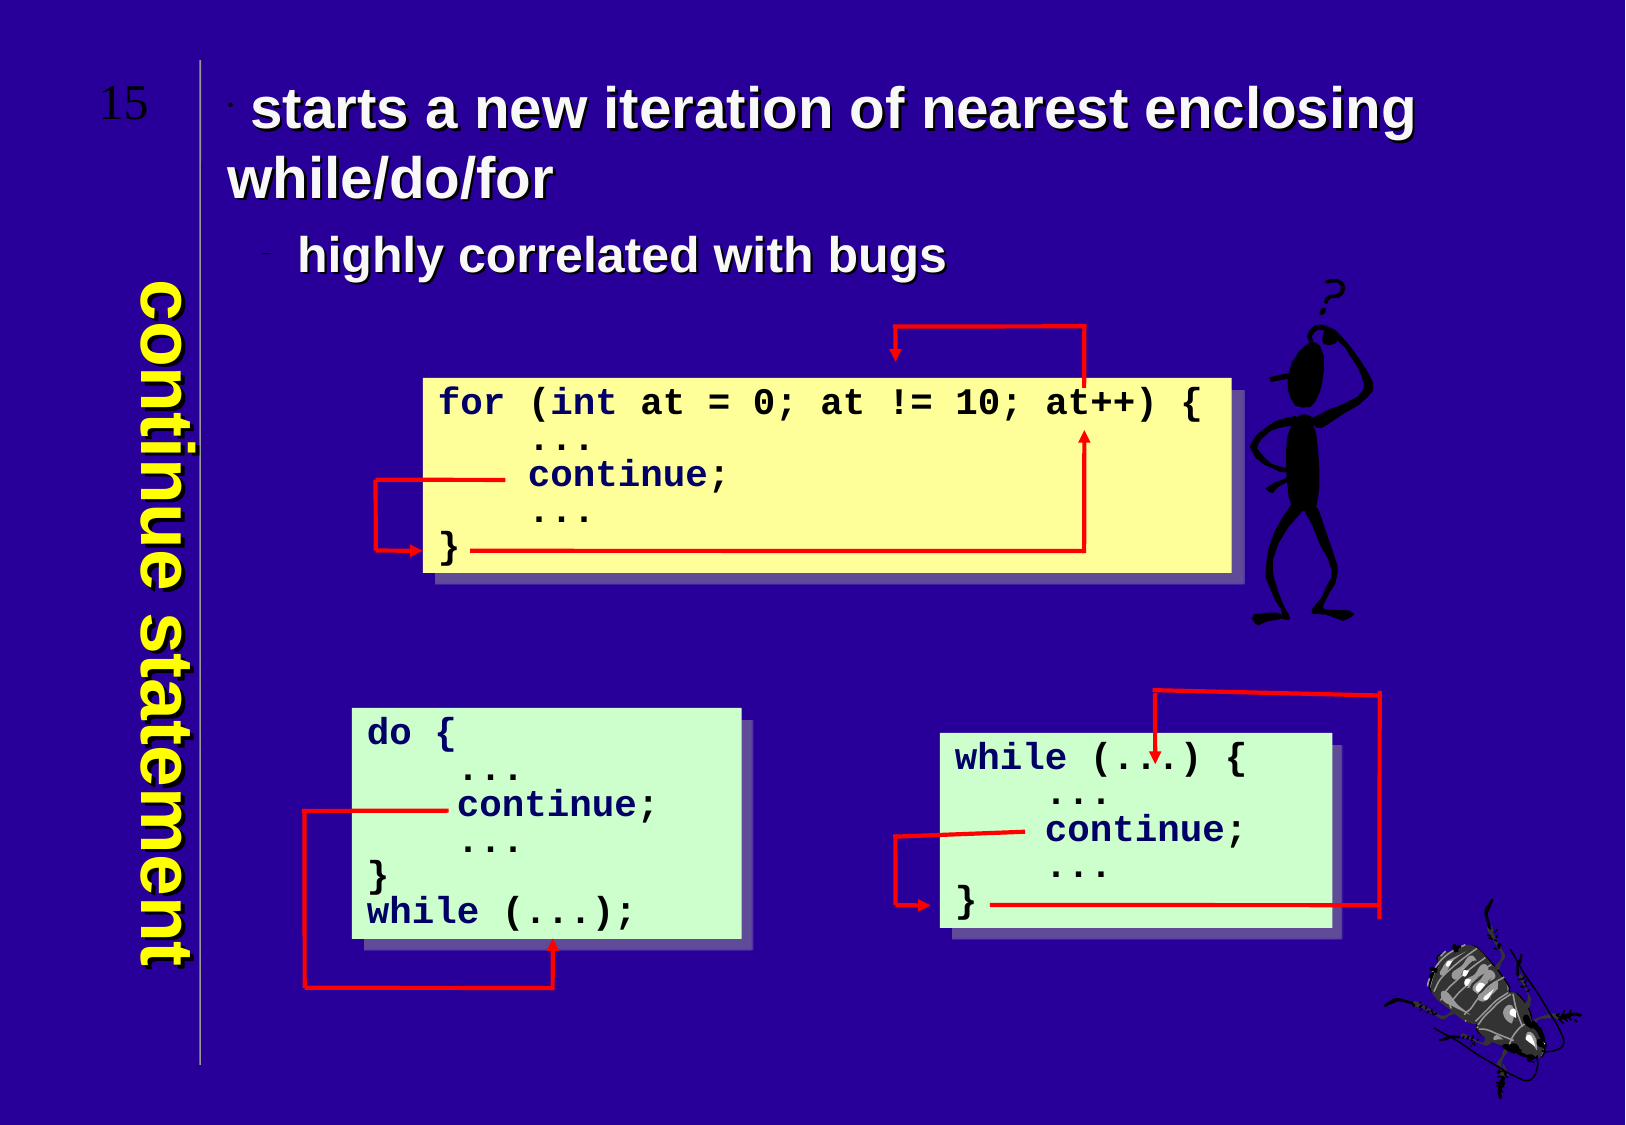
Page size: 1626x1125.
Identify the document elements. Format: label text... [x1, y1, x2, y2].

text_box [1413, 1001, 1420, 1008]
text_box [1496, 1049, 1508, 1070]
text_box [1431, 944, 1551, 1026]
text_box [1512, 1045, 1518, 1052]
text_box [1319, 308, 1326, 315]
text_box for (int at = 0; at != 10; at++) { ... continue; ... } [422, 377, 1232, 573]
text_box [1437, 952, 1448, 961]
text_box [1512, 1026, 1544, 1058]
text_box do { ... continue; ... } while (...); [351, 707, 742, 939]
text_box while (...) { ... continue; ... } [939, 732, 1333, 928]
text_box [1249, 324, 1374, 626]
text_box [1473, 995, 1520, 1046]
title continue statement [36, 121, 225, 1125]
text_box [1525, 1017, 1530, 1025]
text_box [1323, 278, 1346, 304]
list starts a new iteration of nearest enclosing while/do/for highly correlated with bugs [212, 62, 1550, 1063]
text_box [1487, 925, 1496, 940]
text_box [1552, 1013, 1558, 1020]
